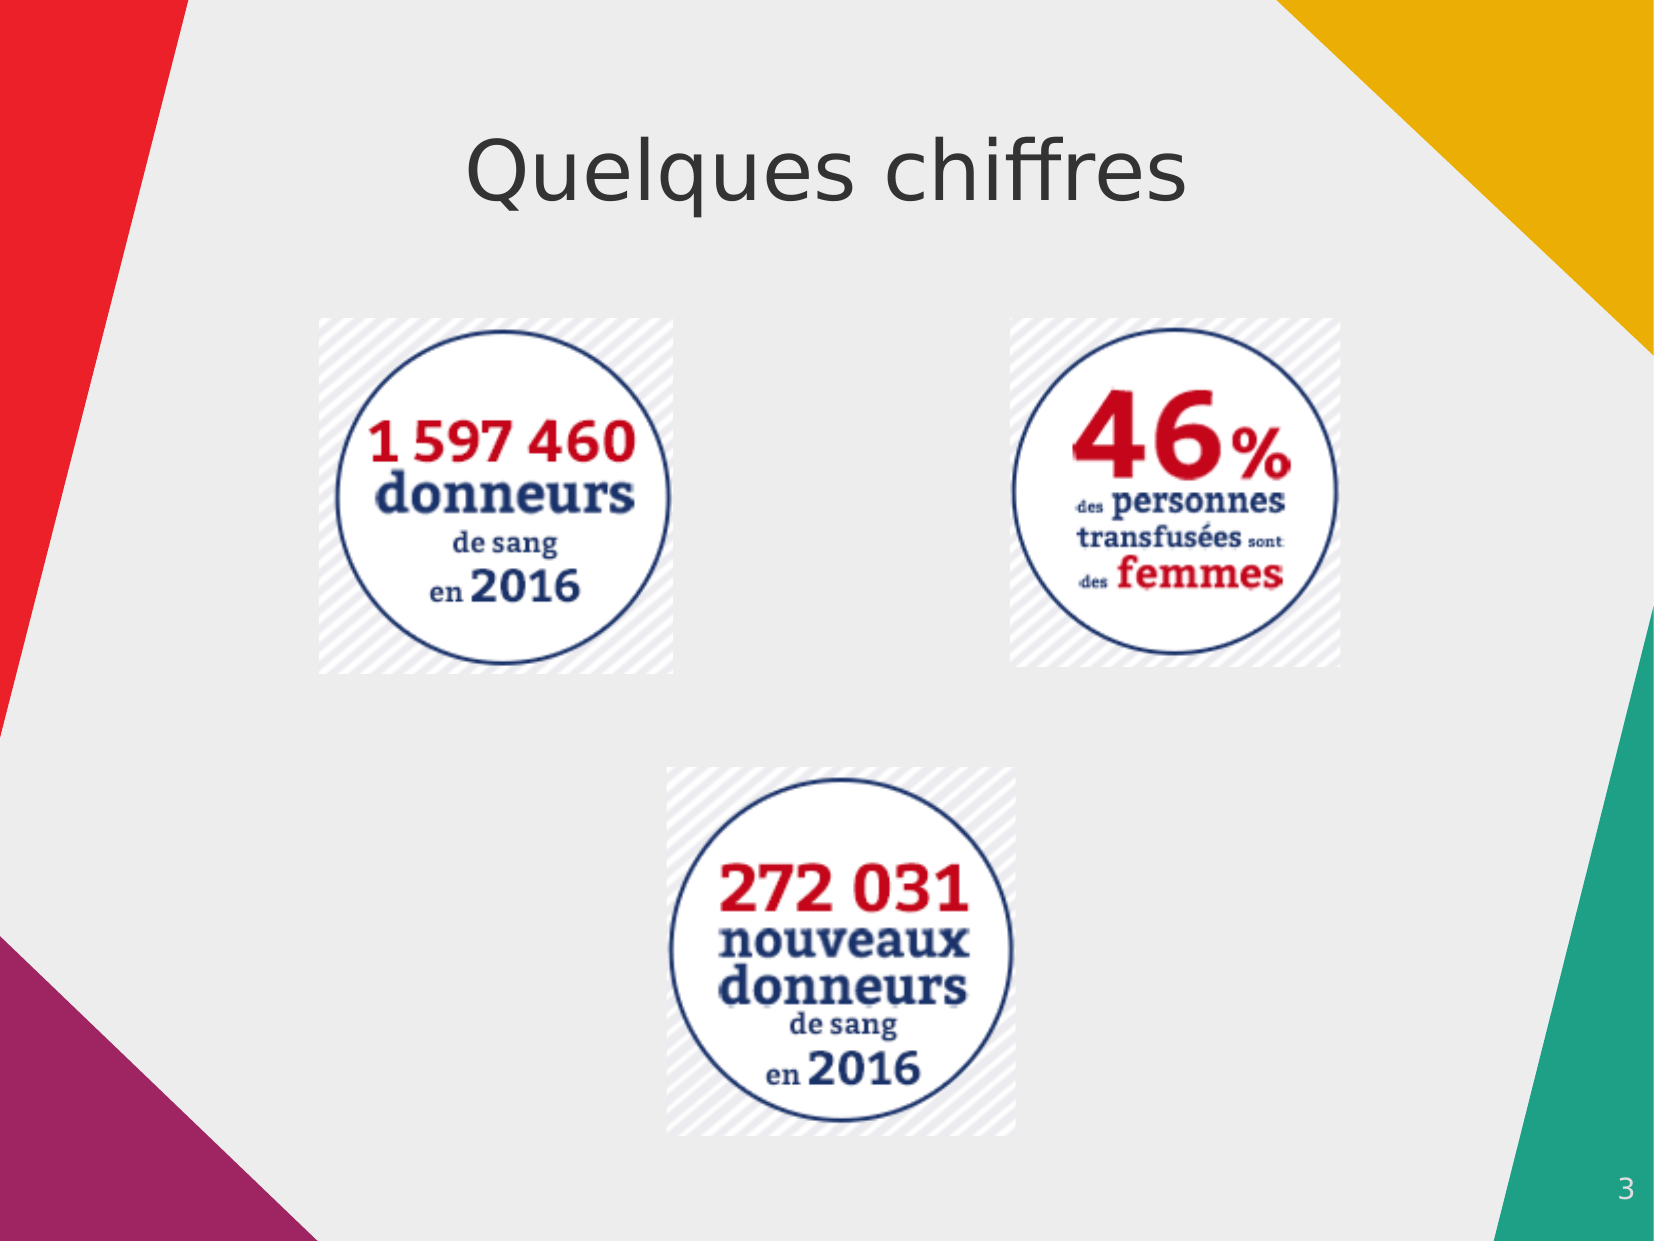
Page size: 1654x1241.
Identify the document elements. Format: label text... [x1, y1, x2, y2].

picture [1009, 318, 1341, 667]
picture [666, 767, 1016, 1136]
picture [318, 318, 674, 674]
title Quelques chiffres [114, 73, 1539, 271]
